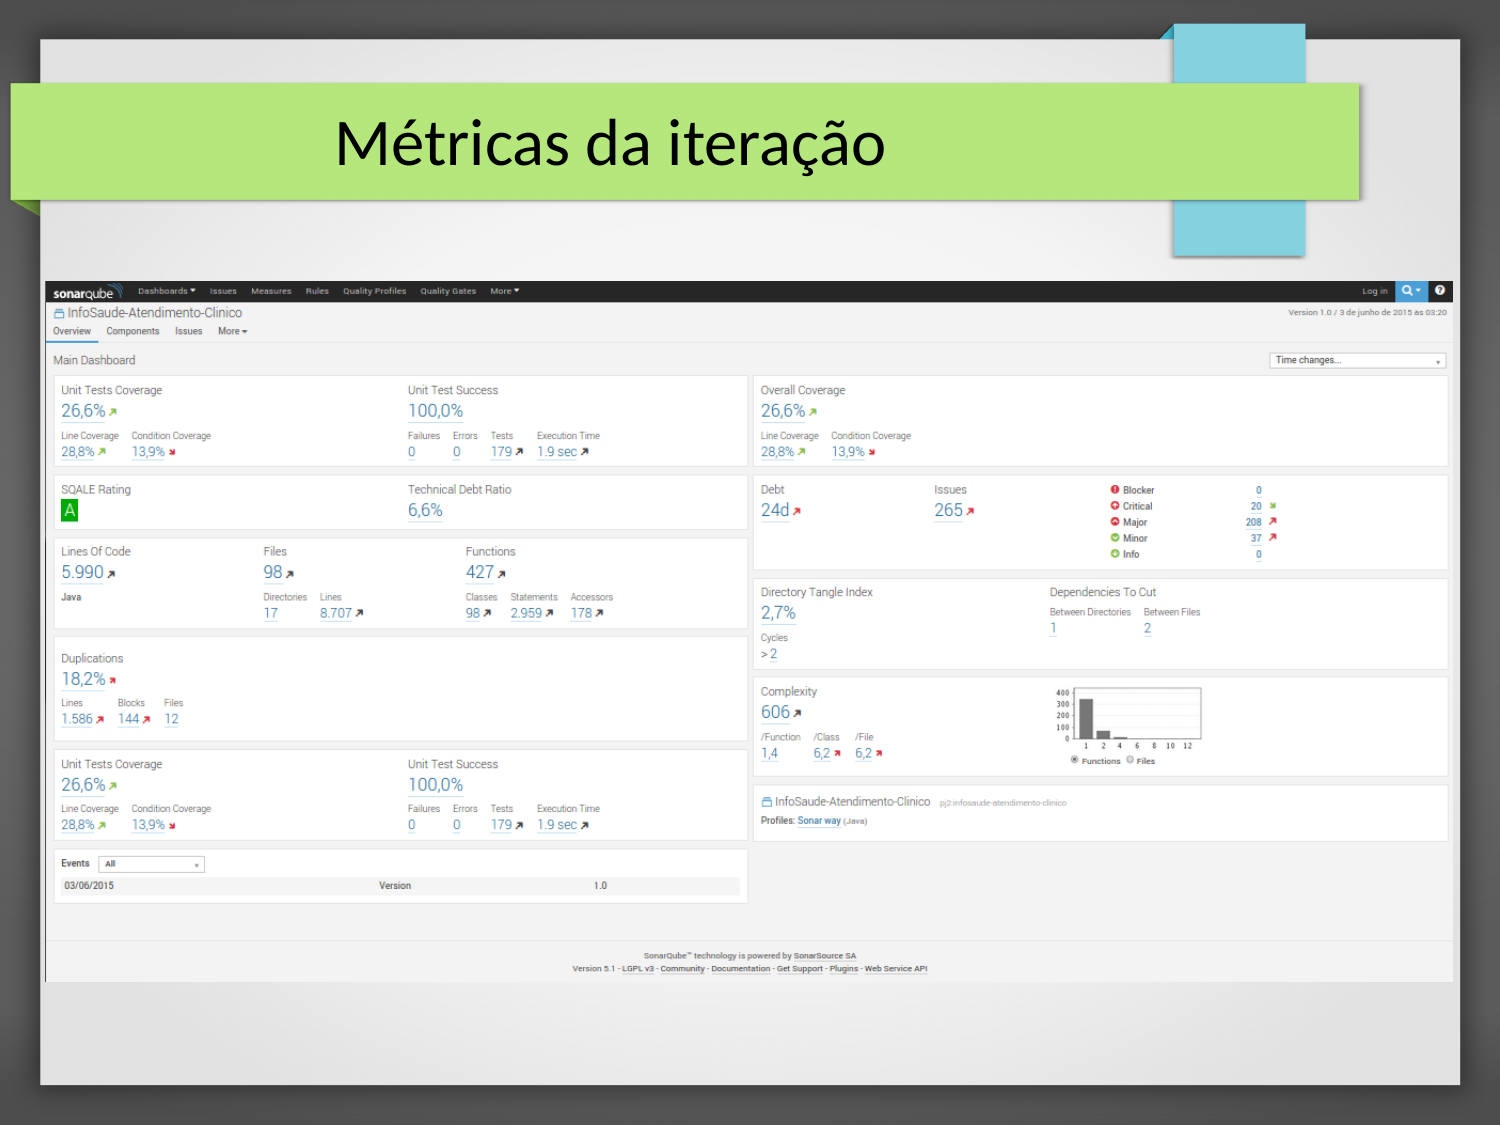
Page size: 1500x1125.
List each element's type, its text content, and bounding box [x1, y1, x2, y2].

text_box Métricas da iteração [75, 85, 1147, 193]
picture [0, 0, 1500, 1125]
